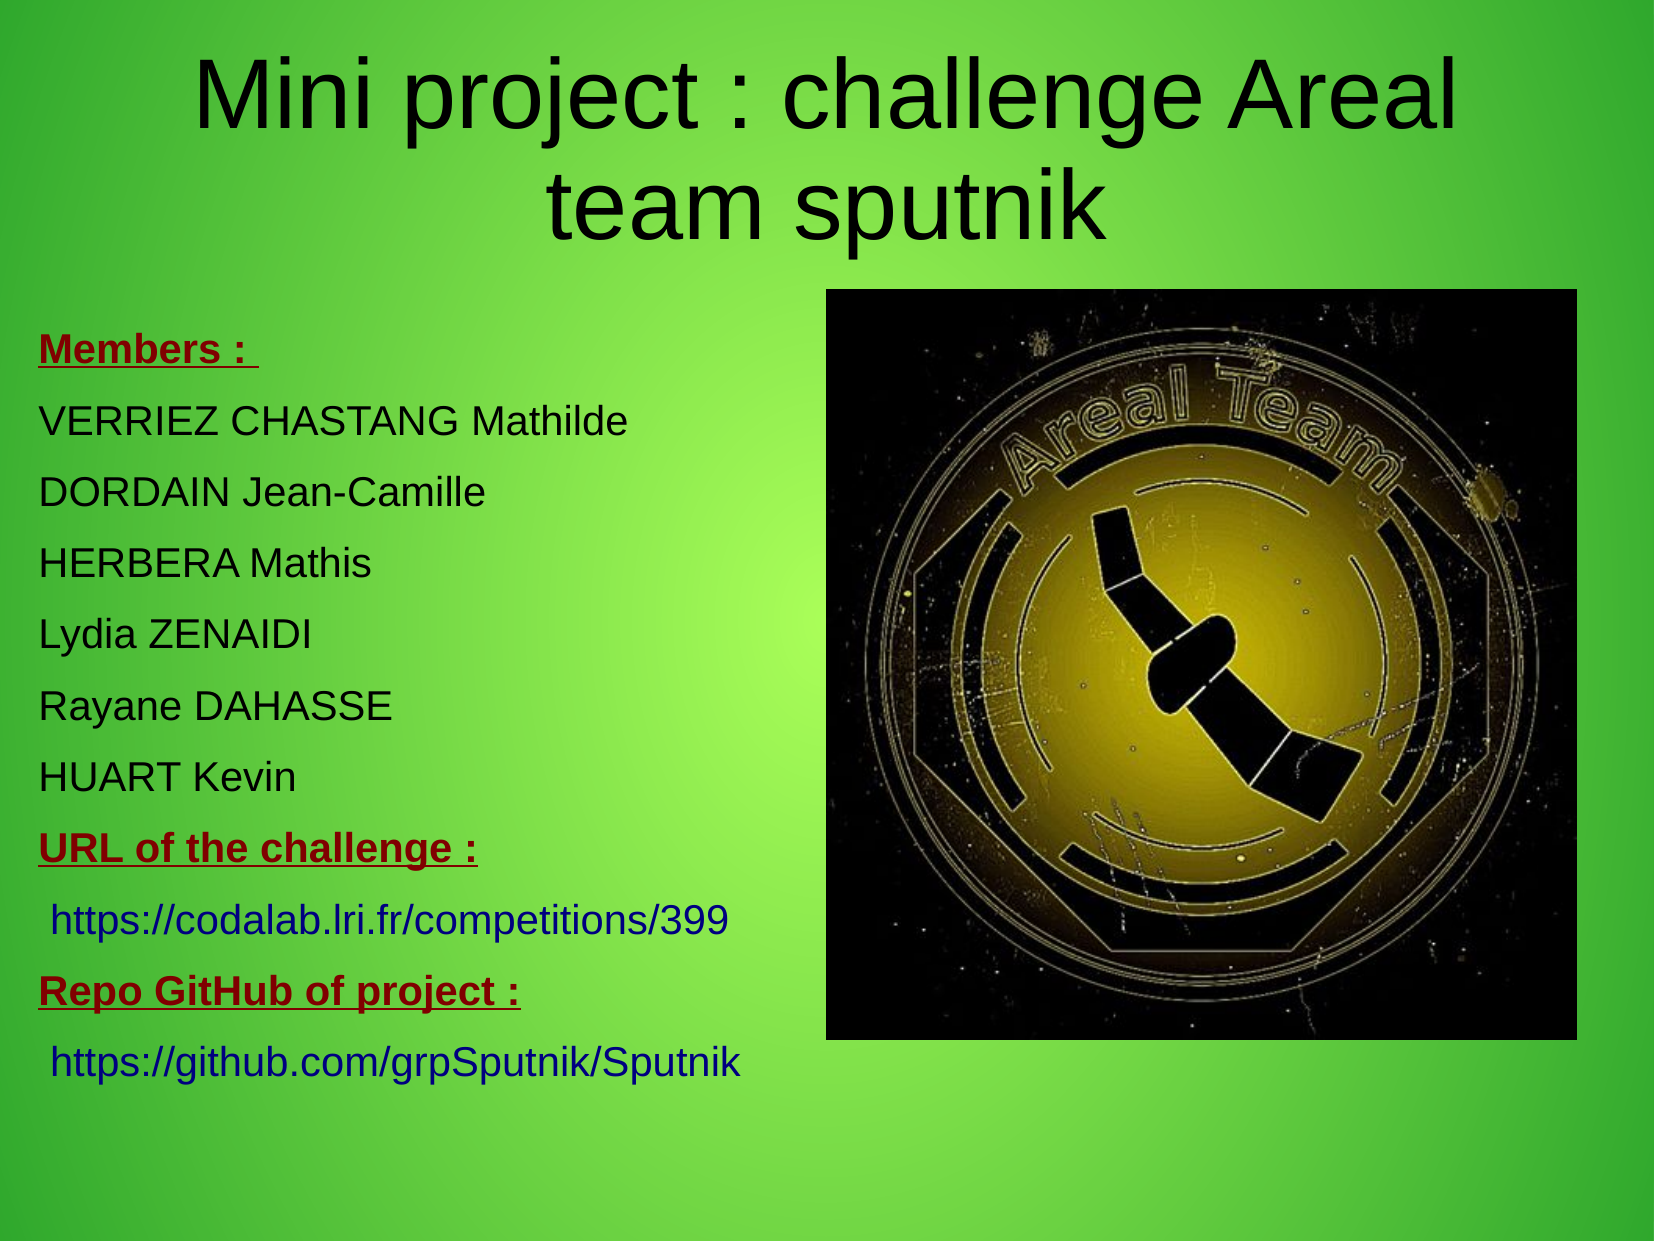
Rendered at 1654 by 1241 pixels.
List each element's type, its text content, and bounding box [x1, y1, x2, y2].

picture [826, 289, 1577, 1040]
title Mini project : challenge Areal team sputnik [82, 38, 1571, 261]
text_box Members : VERRIEZ CHASTANG Mathilde DORDAIN Jean-Camille HERBERA Mathis Lydia ZENAIDI Rayane DAHASSE HUART Kevin URL of the challenge : https://codalab.lri.fr/competitions/399 Repo GitHub of project : https://github.com/grpSputnik/Sputnik [23, 318, 792, 1165]
